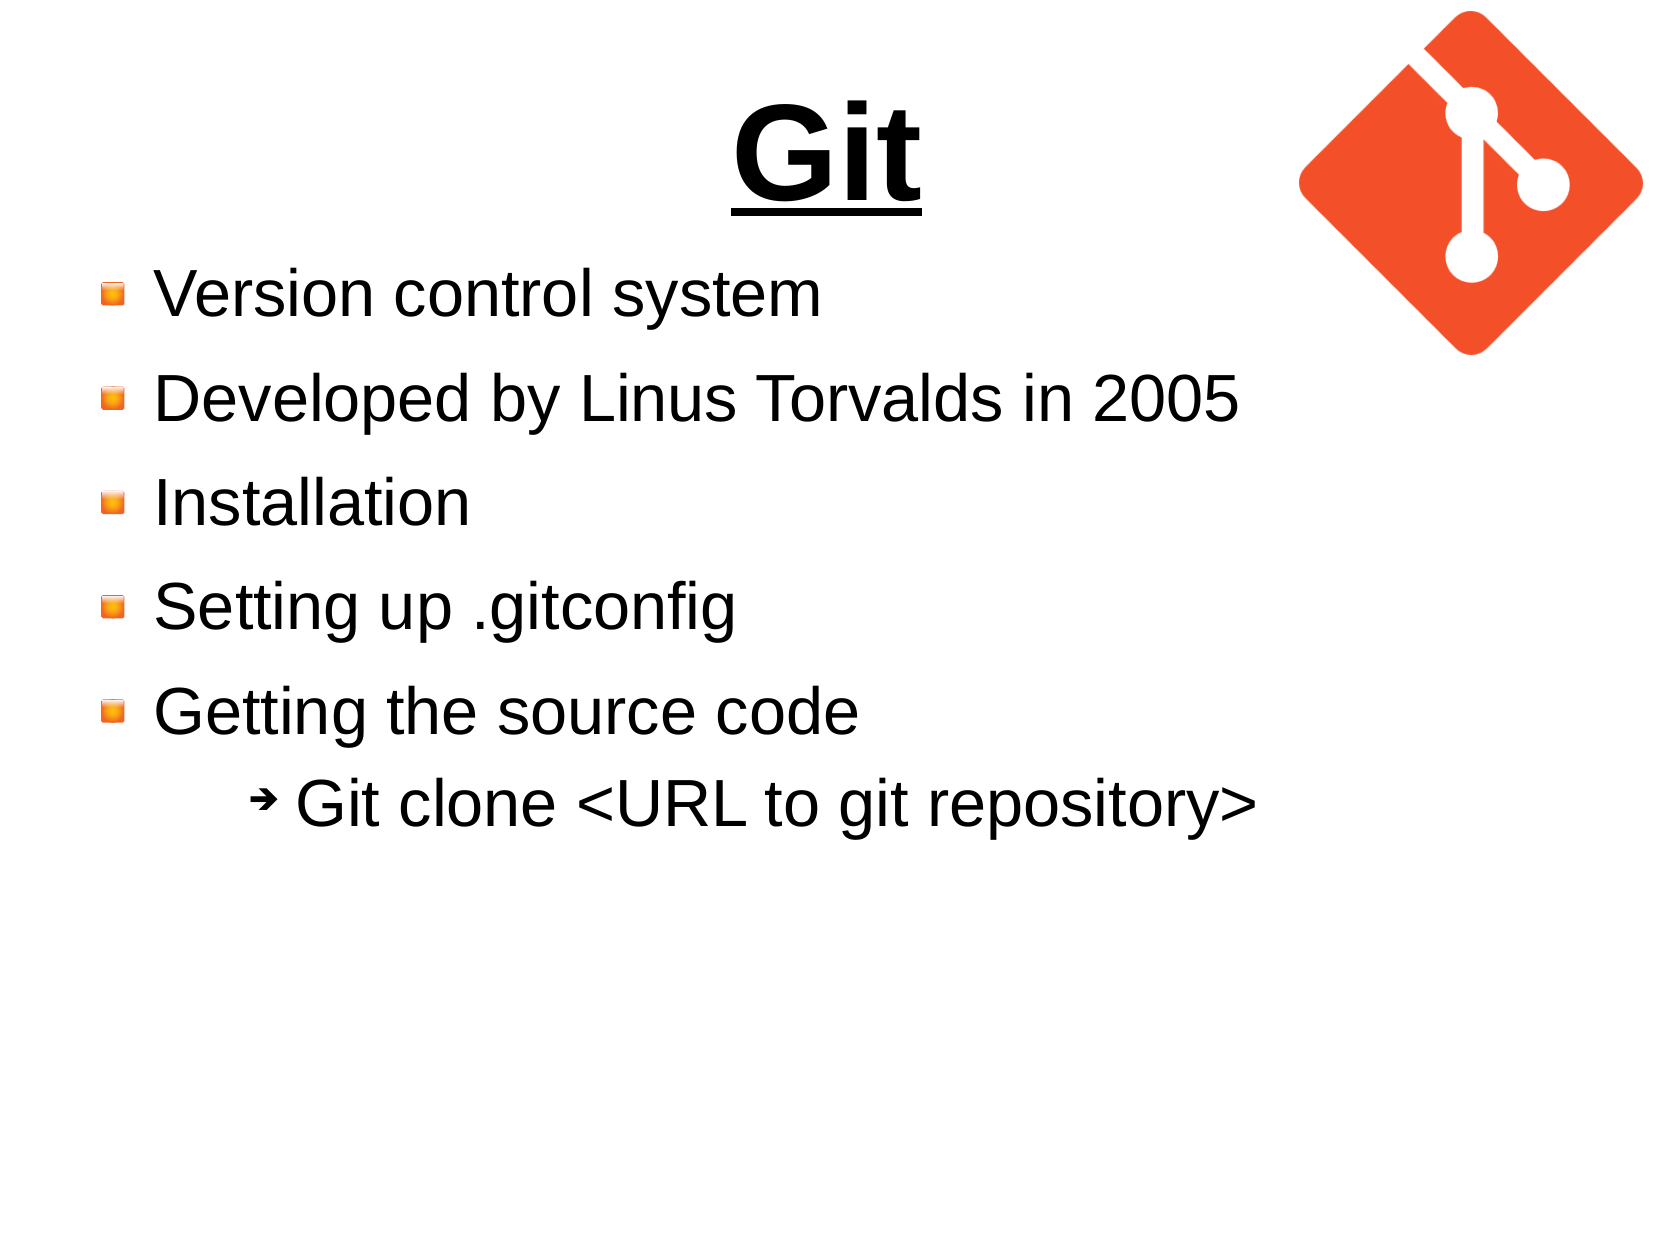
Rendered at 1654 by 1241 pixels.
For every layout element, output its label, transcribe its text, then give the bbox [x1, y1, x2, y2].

list Version control system Developed by Linus Torvalds in 2005 Installation Setting up .gitconfig Getting the source code Git clone <URL to git repository> [82, 256, 1571, 1182]
title Git [82, 49, 1299, 256]
picture [1299, 11, 1643, 355]
